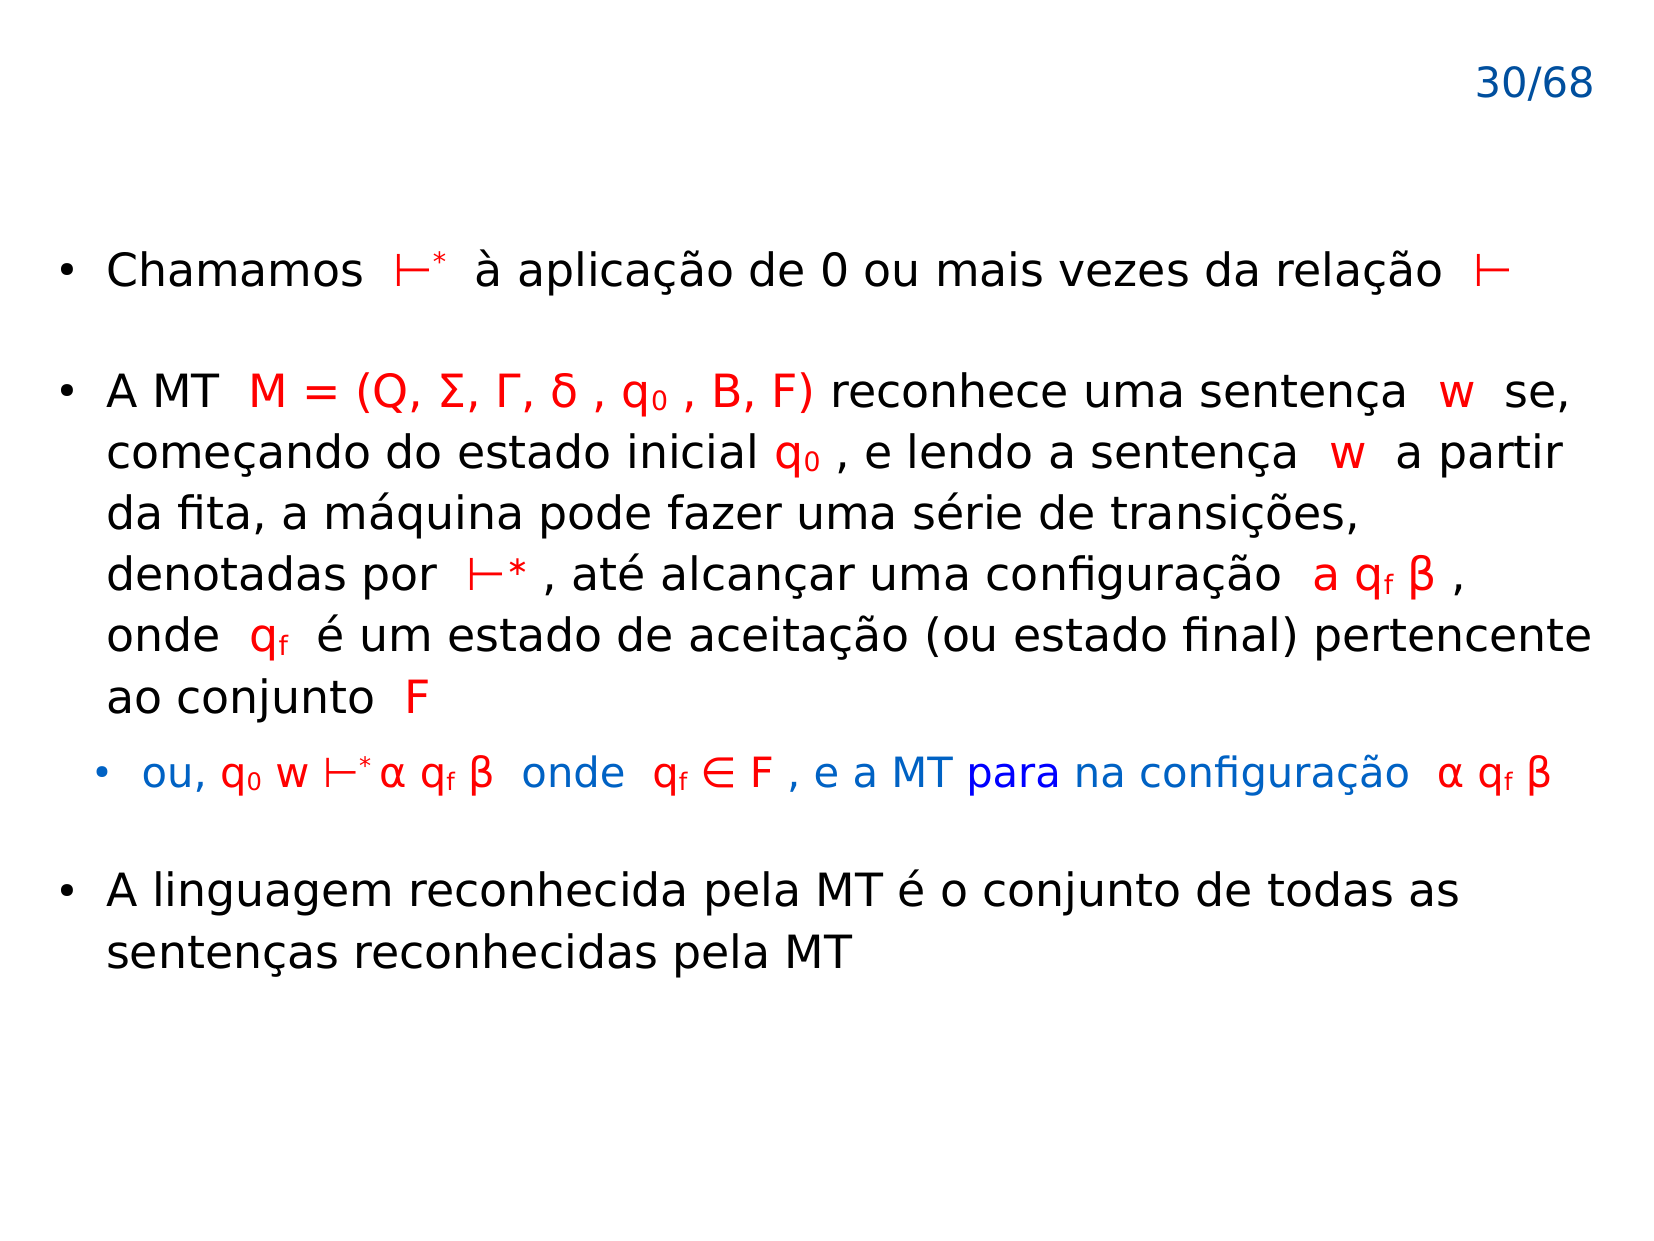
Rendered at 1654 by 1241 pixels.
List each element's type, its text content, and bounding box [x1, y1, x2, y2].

list Chamamos ⊢* à aplicação de 0 ou mais vezes da relação ⊢ A MT M = (Q, Σ, Γ, δ , q0 , B, F) reconhece uma sentença w se, começando do estado inicial q0 , e lendo a sentença w a partir da fita, a máquina pode fazer uma série de transições, denotadas por ⊢∗ , até alcançar uma configuração a qf β , onde qf é um estado de aceitação (ou estado final) pertencente ao conjunto F ou, q0 w ⊢* α qf β onde qf ∈ F , e a MT para na configuração α qf β A linguagem reconhecida pela MT é o conjunto de todas as sentenças reconhecidas pela MT [59, 236, 1595, 1211]
